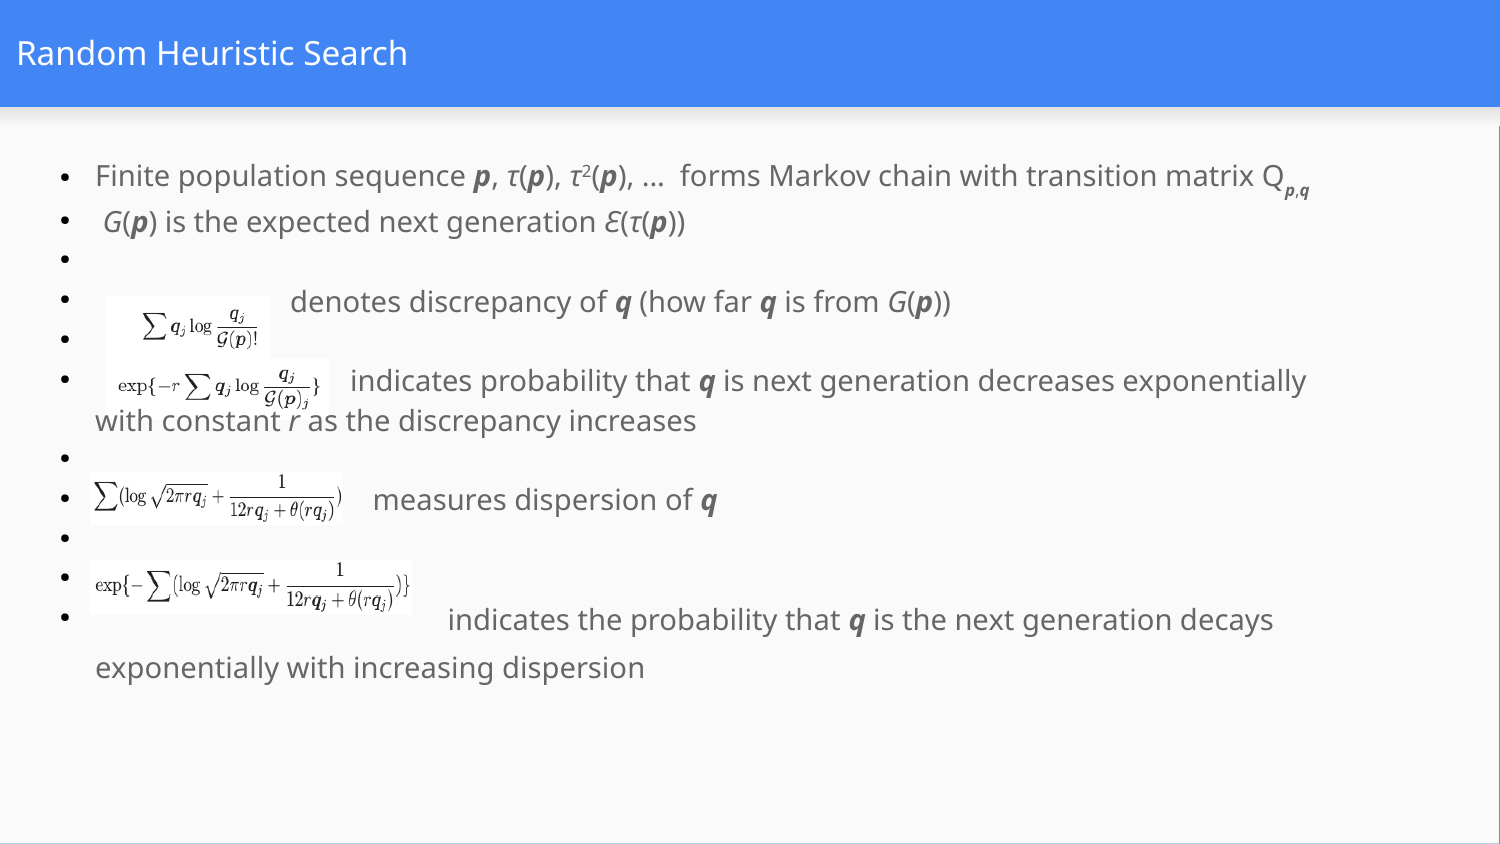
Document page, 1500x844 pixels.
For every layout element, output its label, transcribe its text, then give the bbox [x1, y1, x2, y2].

title Random Heuristic Search [16, 2, 1464, 102]
picture [90, 560, 412, 616]
text_box Finite population sequence p, τ(p), τ2(p), ... forms Markov chain with transition matrix Qp,q G(p) is the expected next generation Ɛ(τ(p)) denotes discrepancy of q (how far q is from G(p)) indicates probability that q is next generation decreases exponentially with constant r as the discrepancy increases measures dispersion of q indicates the probability that q is the next generation decays exponentially with increasing dispersion [45, 148, 1336, 650]
picture [90, 472, 343, 526]
